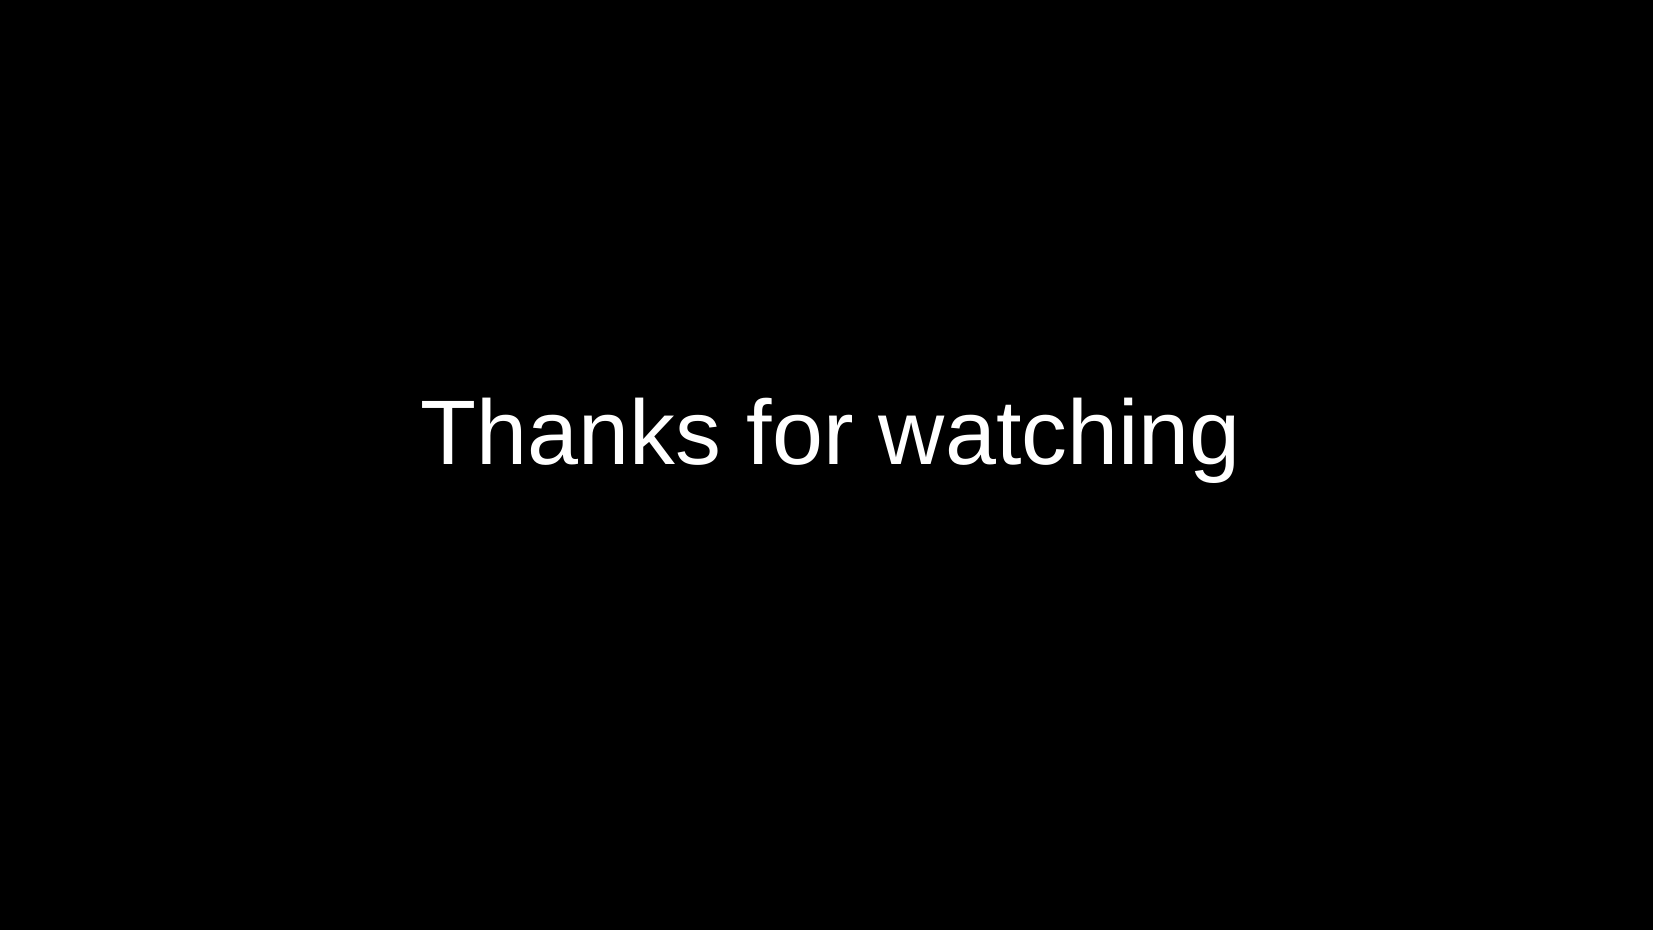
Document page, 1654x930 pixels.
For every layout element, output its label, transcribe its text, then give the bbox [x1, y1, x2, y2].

title Thanks for watching [87, 354, 1576, 511]
